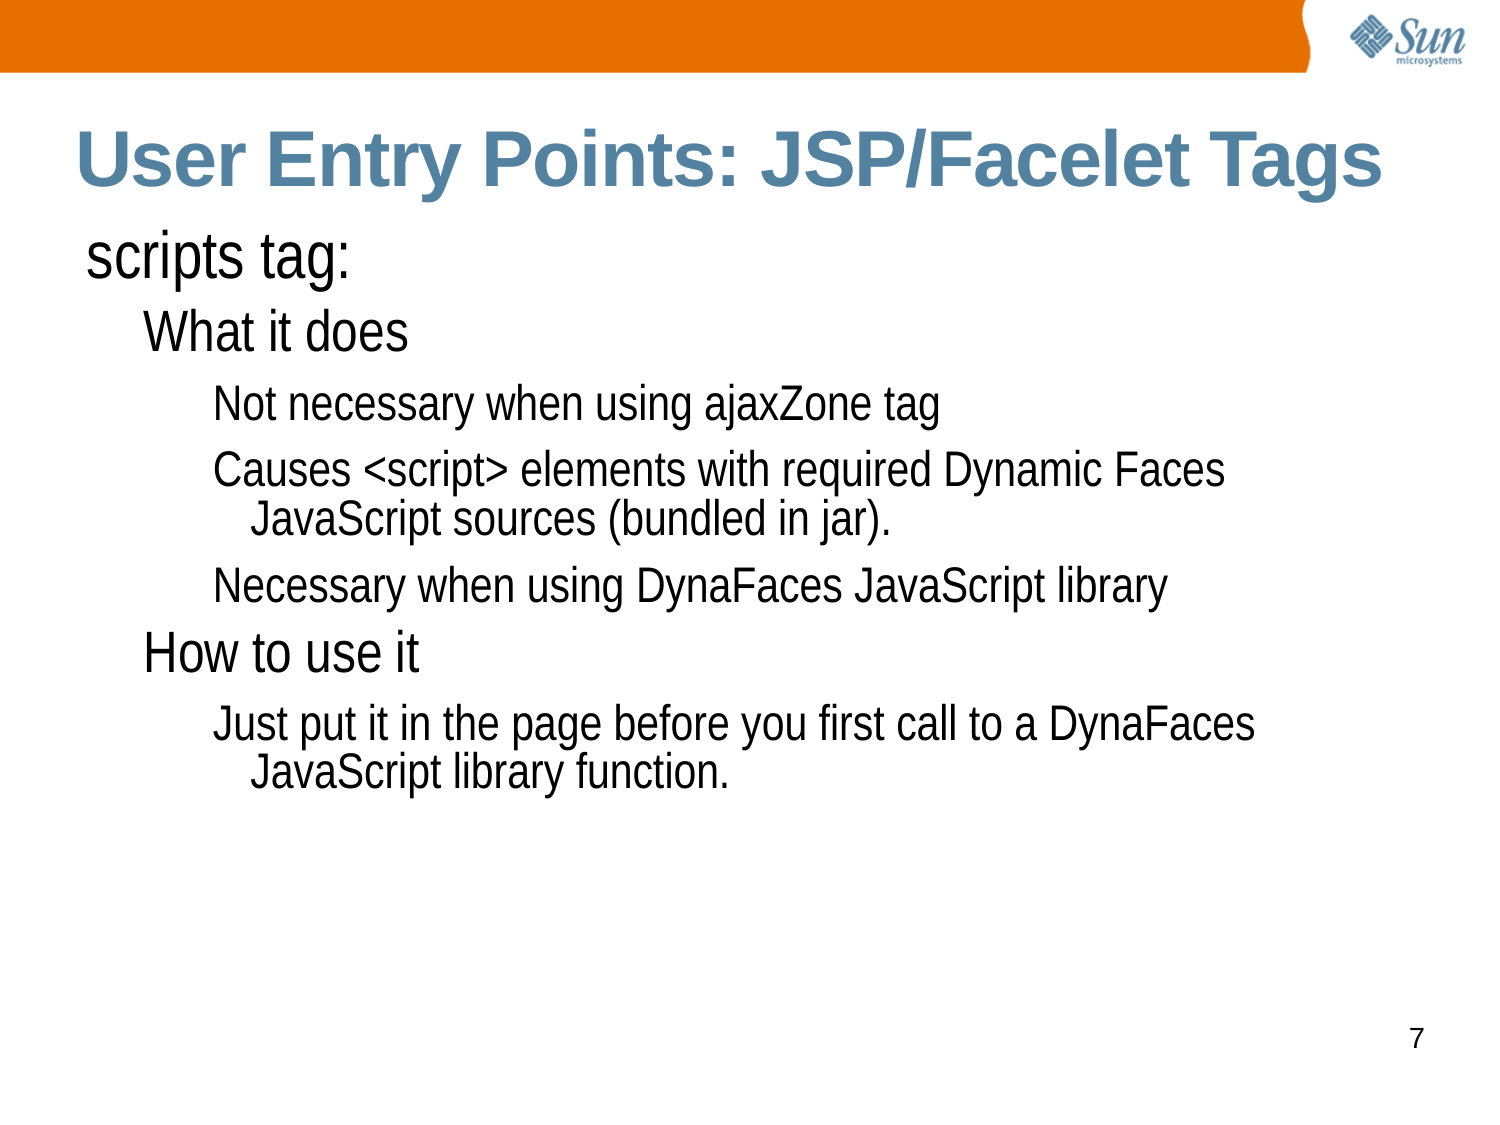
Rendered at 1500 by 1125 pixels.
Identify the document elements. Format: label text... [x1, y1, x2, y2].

title User Entry Points: JSP/Facelet Tags [75, 122, 1438, 228]
list scripts tag: What it does Not necessary when using ajaxZone tag Causes <script> elements with required Dynamic Faces JavaScript sources (bundled in jar). Necessary when using DynaFaces JavaScript library How to use it Just put it in the page before you first call to a DynaFaces JavaScript library function. [67, 226, 1405, 920]
picture [0, 0, 1500, 75]
